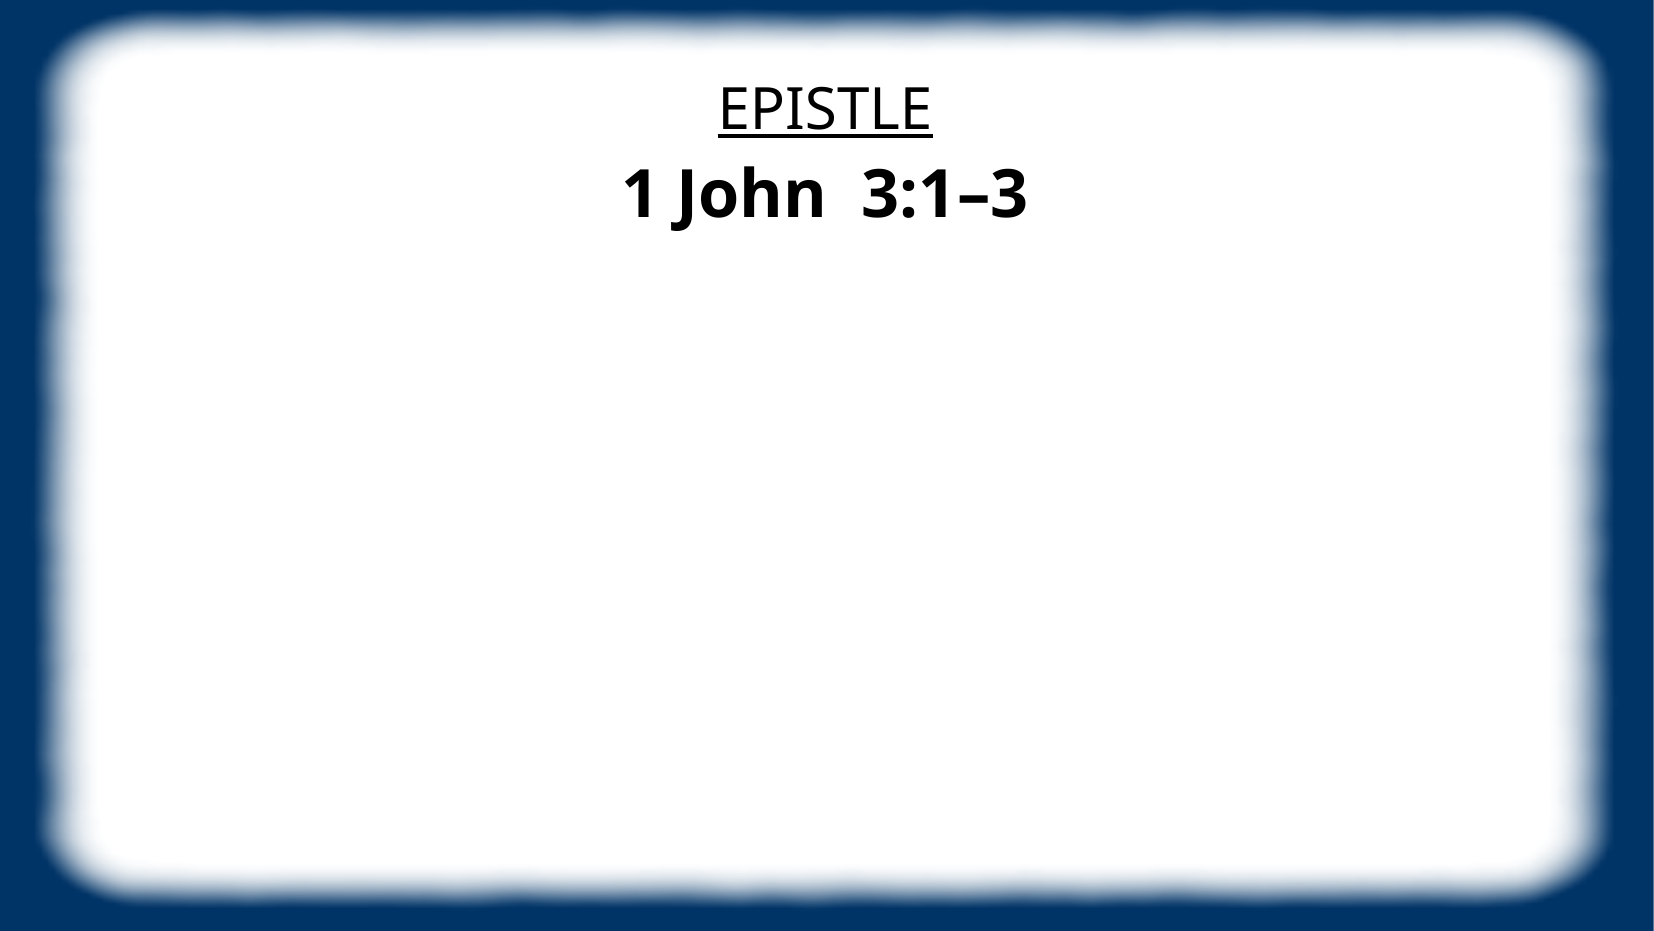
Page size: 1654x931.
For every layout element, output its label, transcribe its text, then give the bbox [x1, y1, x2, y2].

picture [0, 0, 1654, 931]
text_box EPISTLE 1 John 3:1–3 [90, 60, 1561, 278]
